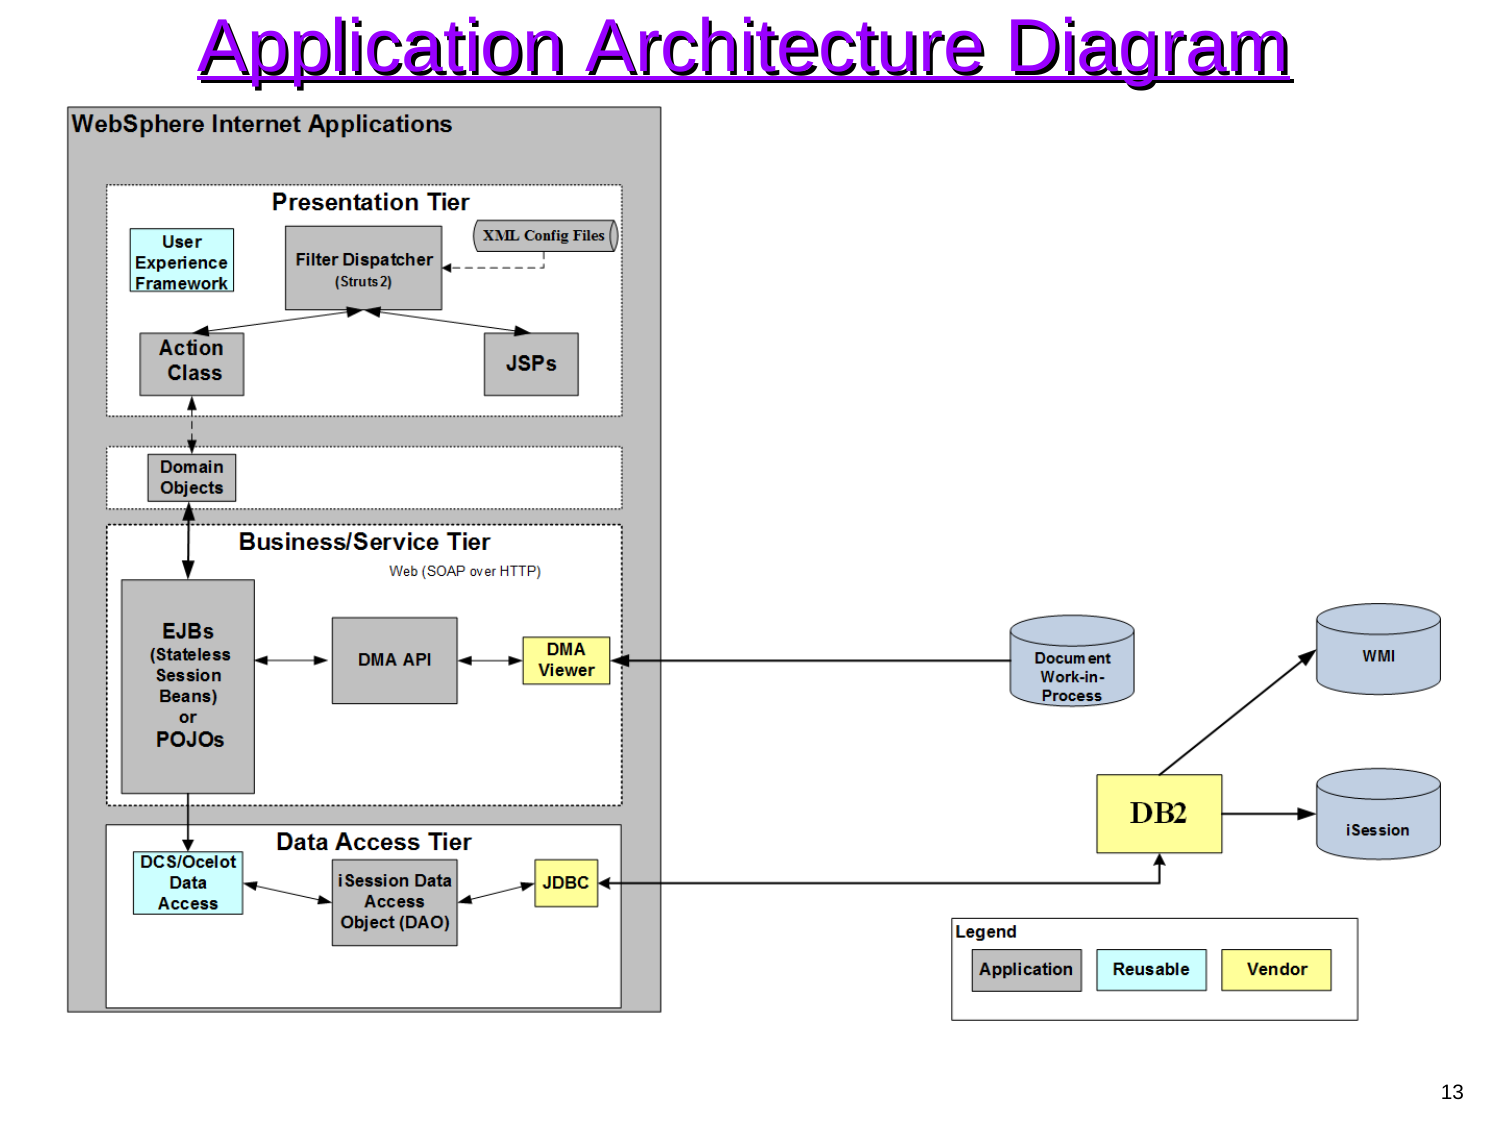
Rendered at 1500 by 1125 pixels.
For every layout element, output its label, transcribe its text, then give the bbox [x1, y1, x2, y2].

text_box Application Architecture Diagram [122, 0, 1366, 105]
text_box <number> [1418, 1051, 1479, 1112]
picture [58, 104, 1442, 1021]
